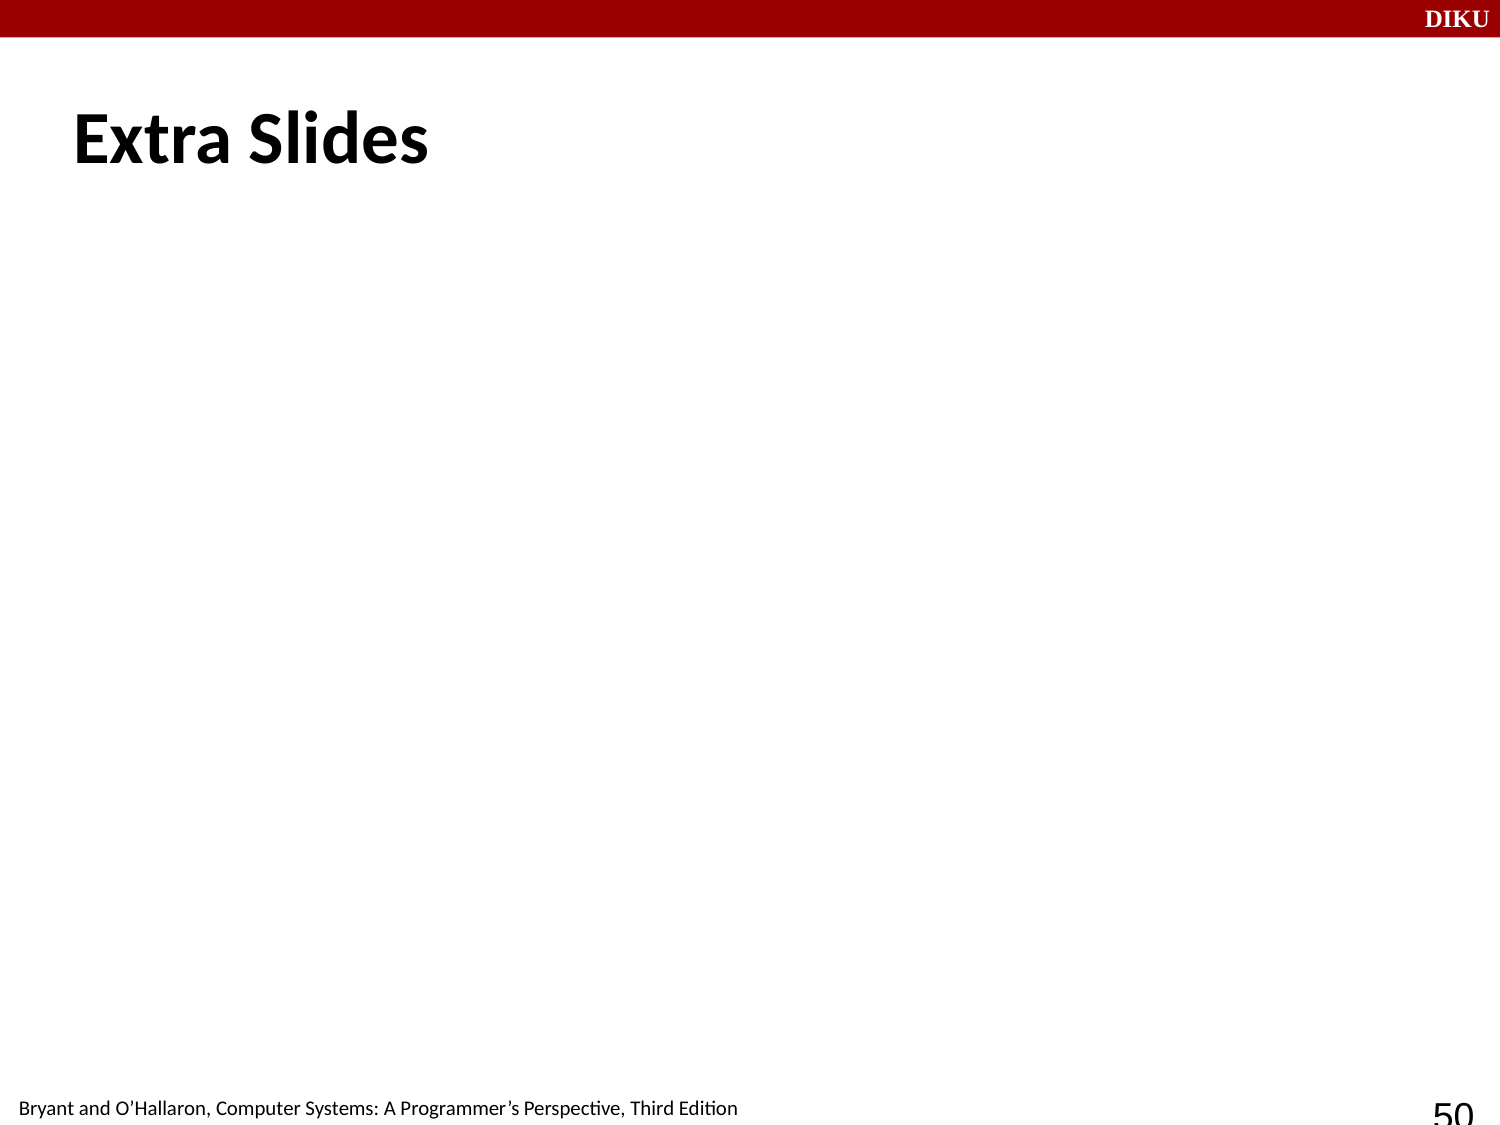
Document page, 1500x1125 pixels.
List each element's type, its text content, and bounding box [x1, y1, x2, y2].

text_box Extra Slides [58, 71, 1304, 197]
